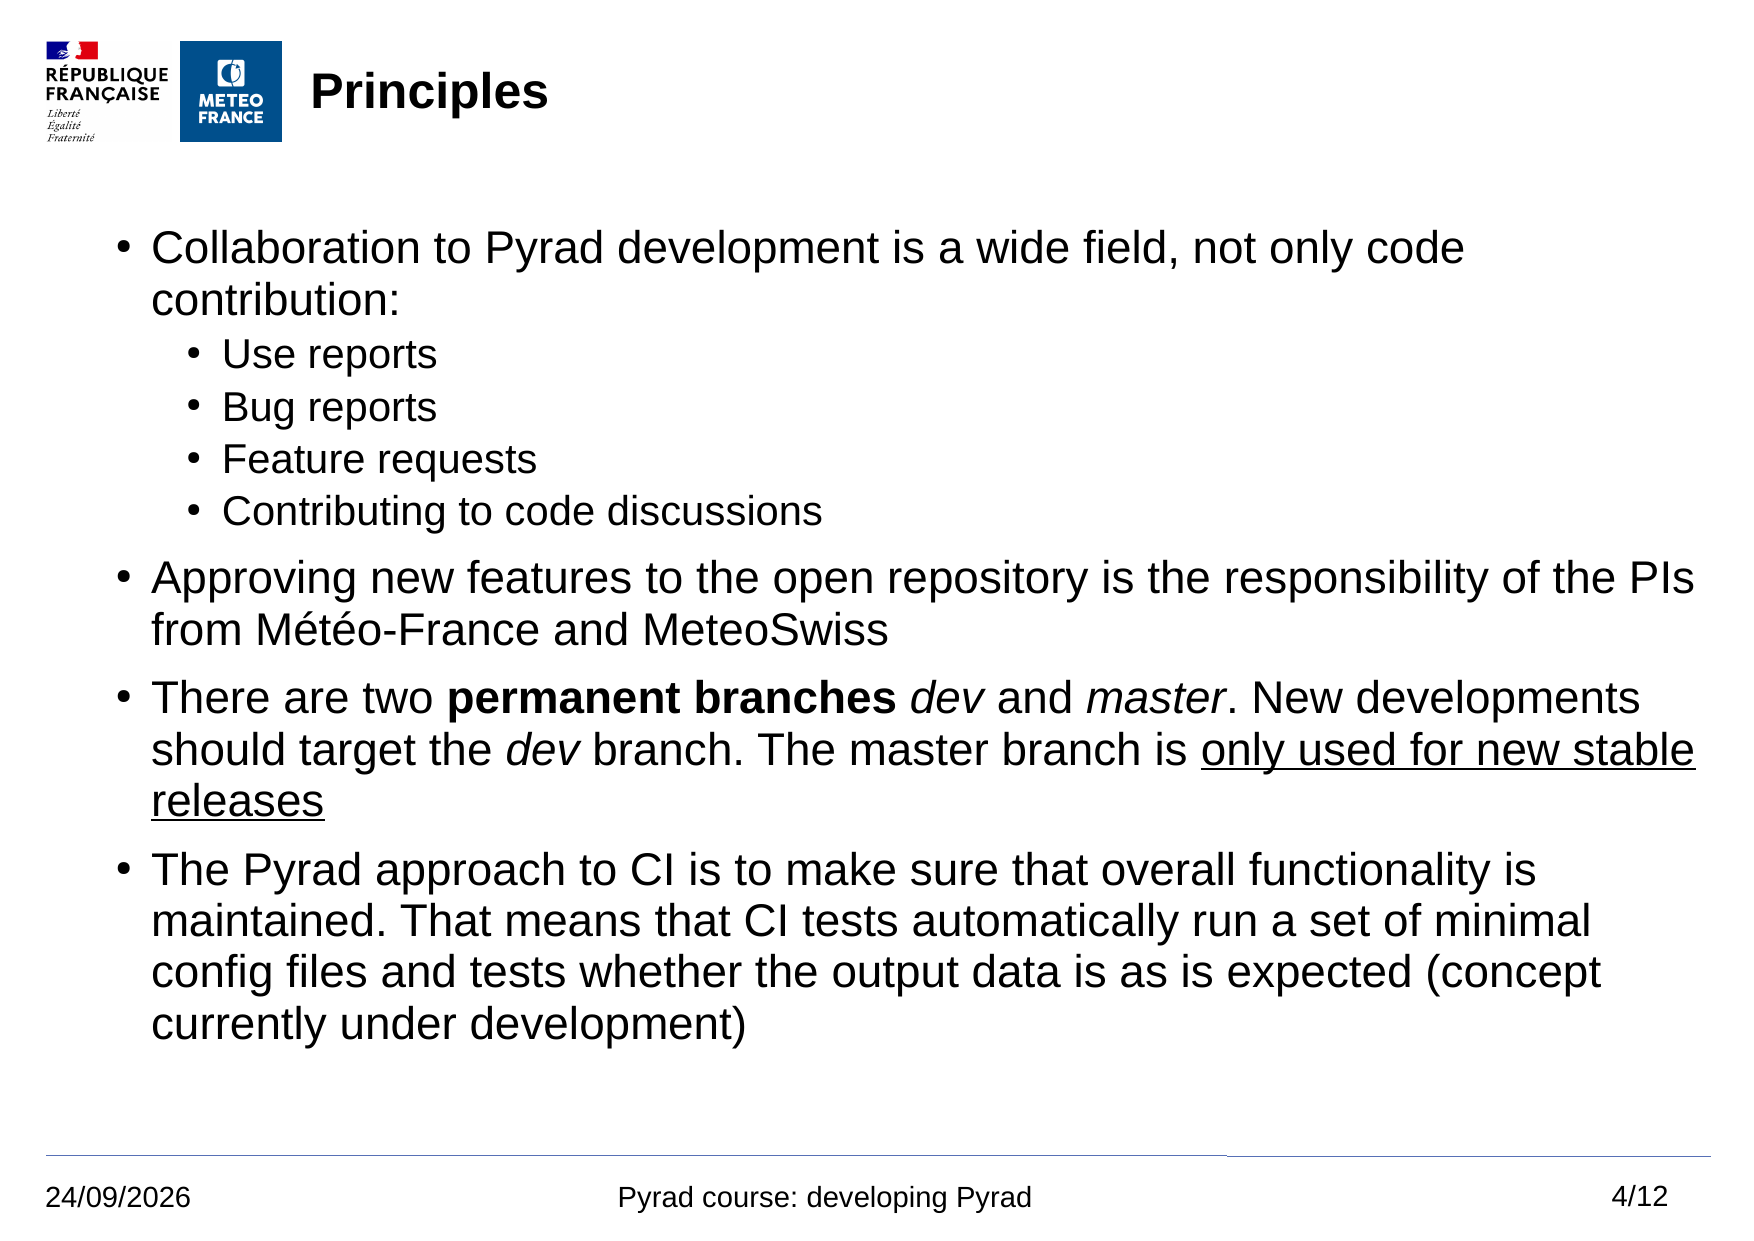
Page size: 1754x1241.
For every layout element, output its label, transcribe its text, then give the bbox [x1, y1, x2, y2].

title Principles [310, 40, 1697, 142]
picture [180, 41, 282, 142]
list Collaboration to Pyrad development is a wide field, not only code contribution: Use reports Bug reports Feature requests Contributing to code discussions Approving new features to the open repository is the responsibility of the PIs from Météo-France and MeteoSwiss There are two permanent branches dev and master. New developments should target the dev branch. The master branch is only used for new stable releases The Pyrad approach to CI is to make sure that overall functionality is maintained. That means that CI tests automatically run a set of minimal config files and tests whether the output data is as is expected (concept currently under development) [44, 222, 1712, 1118]
picture [46, 41, 172, 142]
